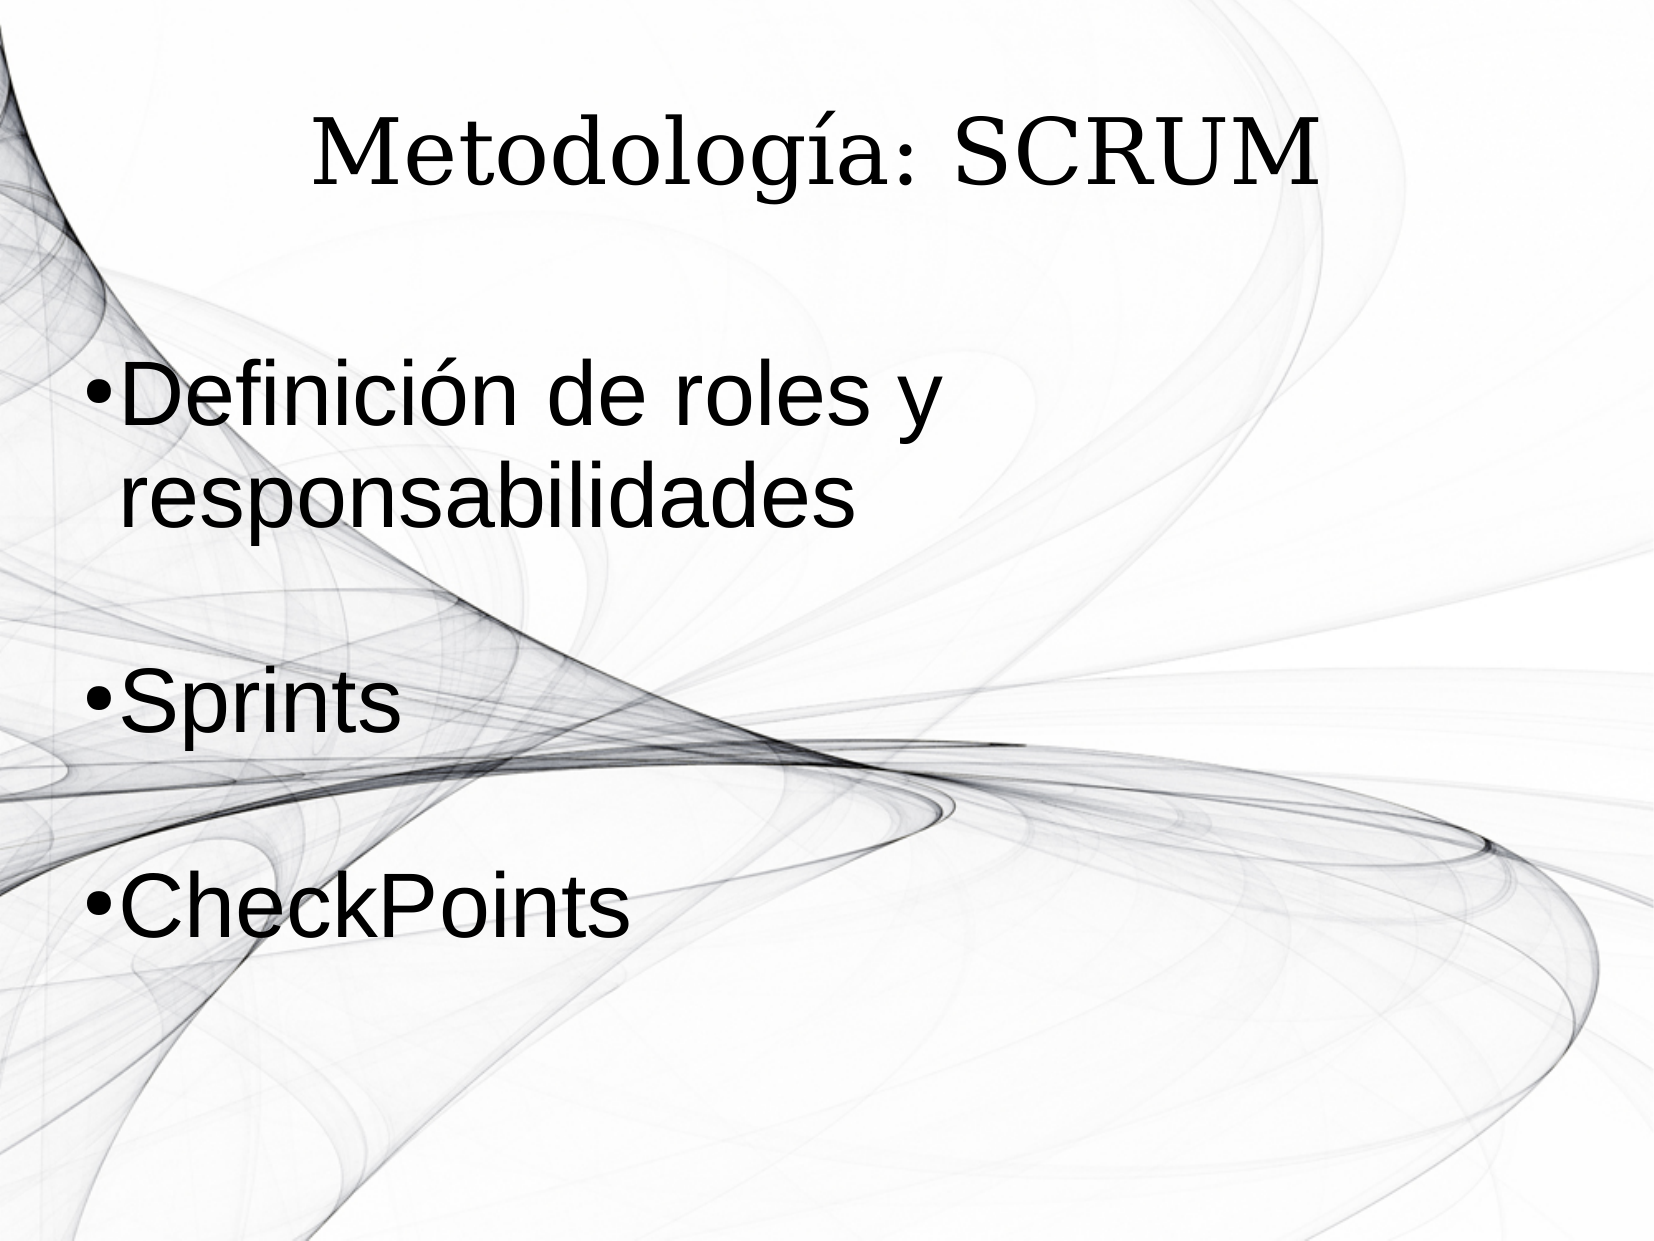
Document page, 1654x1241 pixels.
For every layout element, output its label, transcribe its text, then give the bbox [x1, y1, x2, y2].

title Metodología: SCRUM [82, 49, 1571, 257]
subtitle Definición de roles y responsabilidades Sprints CheckPoints [82, 290, 1571, 1010]
picture [0, 0, 1654, 1241]
